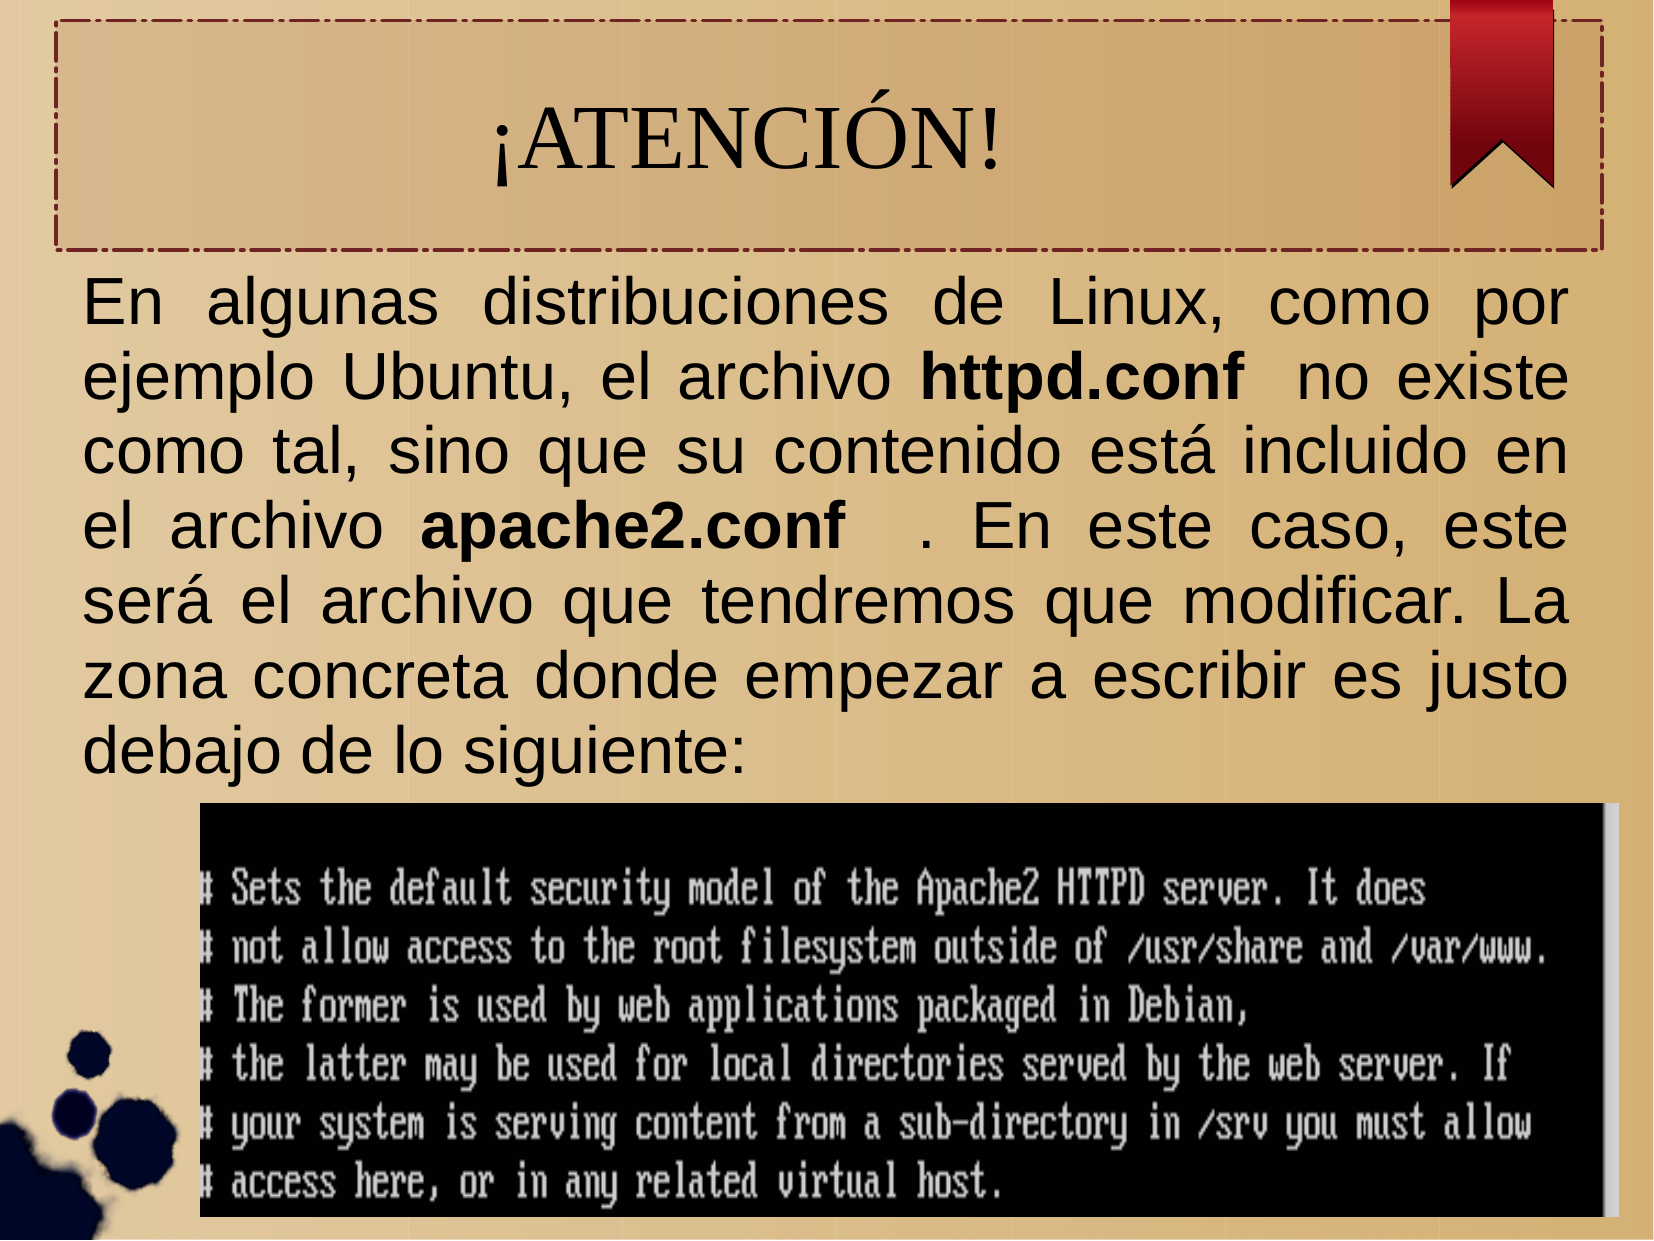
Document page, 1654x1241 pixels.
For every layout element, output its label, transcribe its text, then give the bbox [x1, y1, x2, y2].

picture [200, 803, 1619, 1217]
title ¡ATENCIÓN! [82, 47, 1412, 229]
subtitle En algunas distribuciones de Linux, como por ejemplo Ubuntu, el archivo httpd.conf no existe como tal, sino que su contenido está incluido en el archivo apache2.conf . En este caso, este será el archivo que tendremos que modificar. La zona concreta donde empezar a escribir es justo debajo de lo siguiente: [82, 263, 1571, 863]
